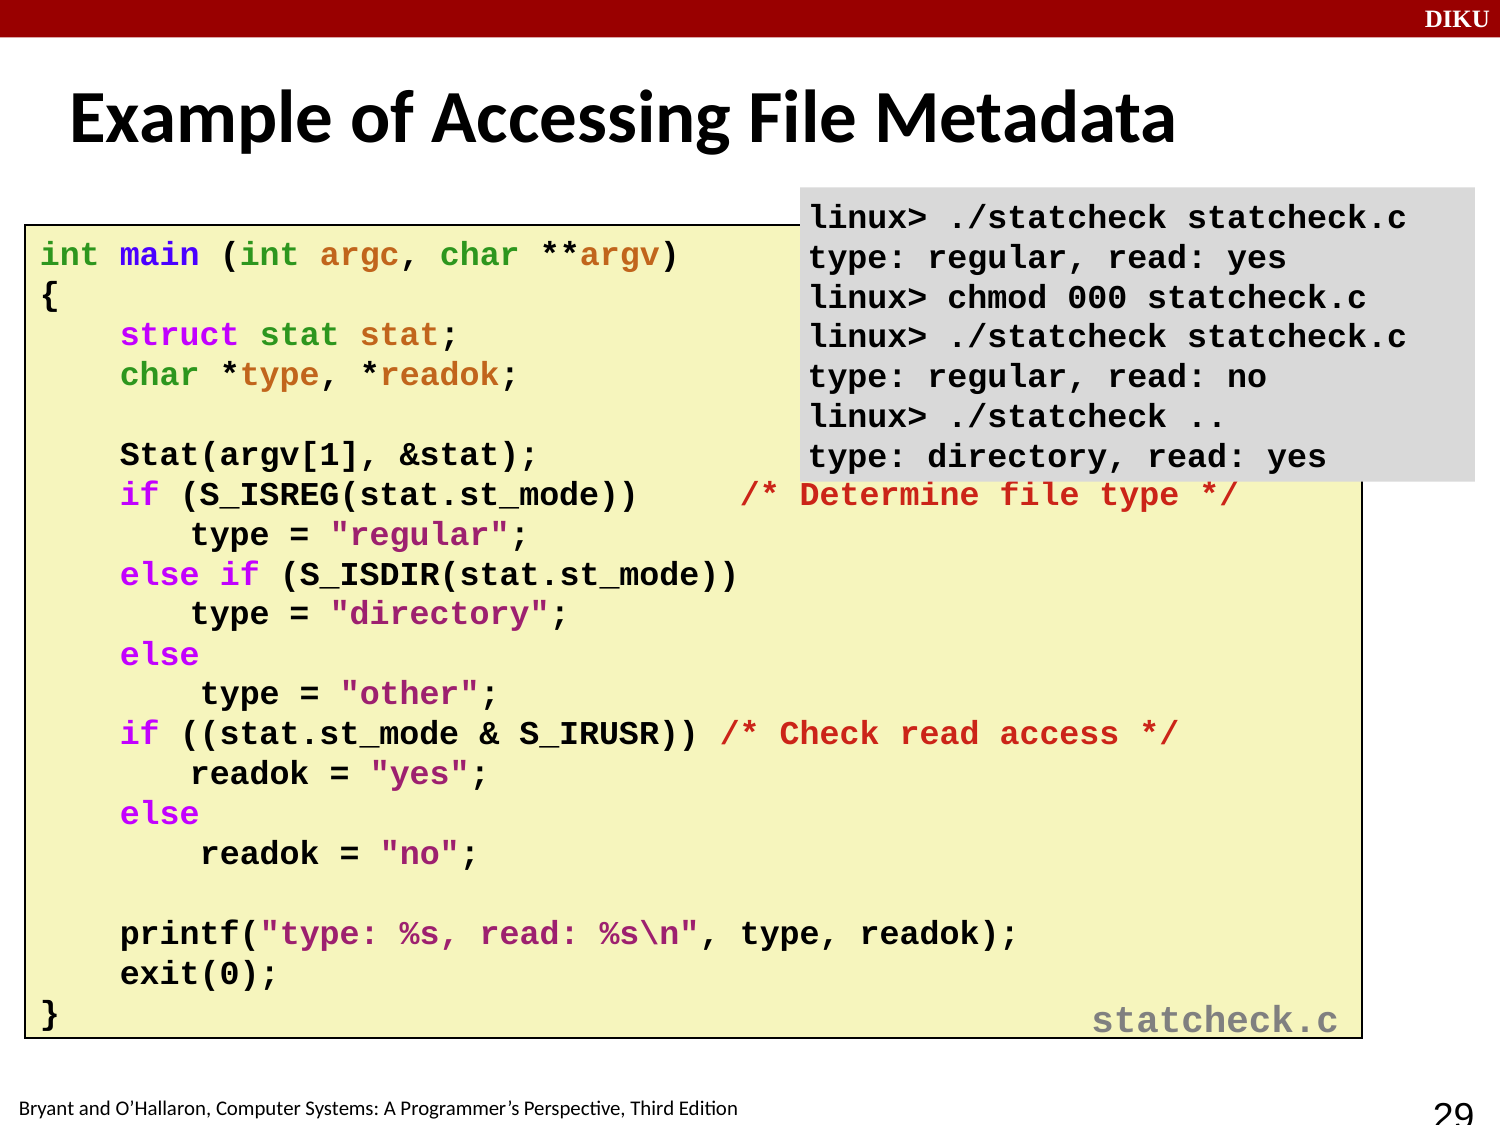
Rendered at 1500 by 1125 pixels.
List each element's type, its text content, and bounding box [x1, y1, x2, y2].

text_box Example of Accessing File Metadata [54, 49, 1300, 175]
text_box linux> ./statcheck statcheck.c type: regular, read: yes linux> chmod 000 statcheck.c linux> ./statcheck statcheck.c type: regular, read: no linux> ./statcheck .. type: directory, read: yes [800, 187, 1475, 482]
text_box int main (int argc, char **argv) { struct stat stat; char *type, *readok; Stat(argv[1], &stat); if (S_ISREG(stat.st_mode)) /* Determine file type */ type = "regular"; else if (S_ISDIR(stat.st_mode)) type = "directory"; else type = "other"; if ((stat.st_mode & S_IRUSR)) /* Check read access */ readok = "yes"; else readok = "no"; printf("type: %s, read: %s\n", type, readok); exit(0); } [24, 224, 1363, 1039]
text_box statcheck.c [1076, 987, 1354, 1048]
